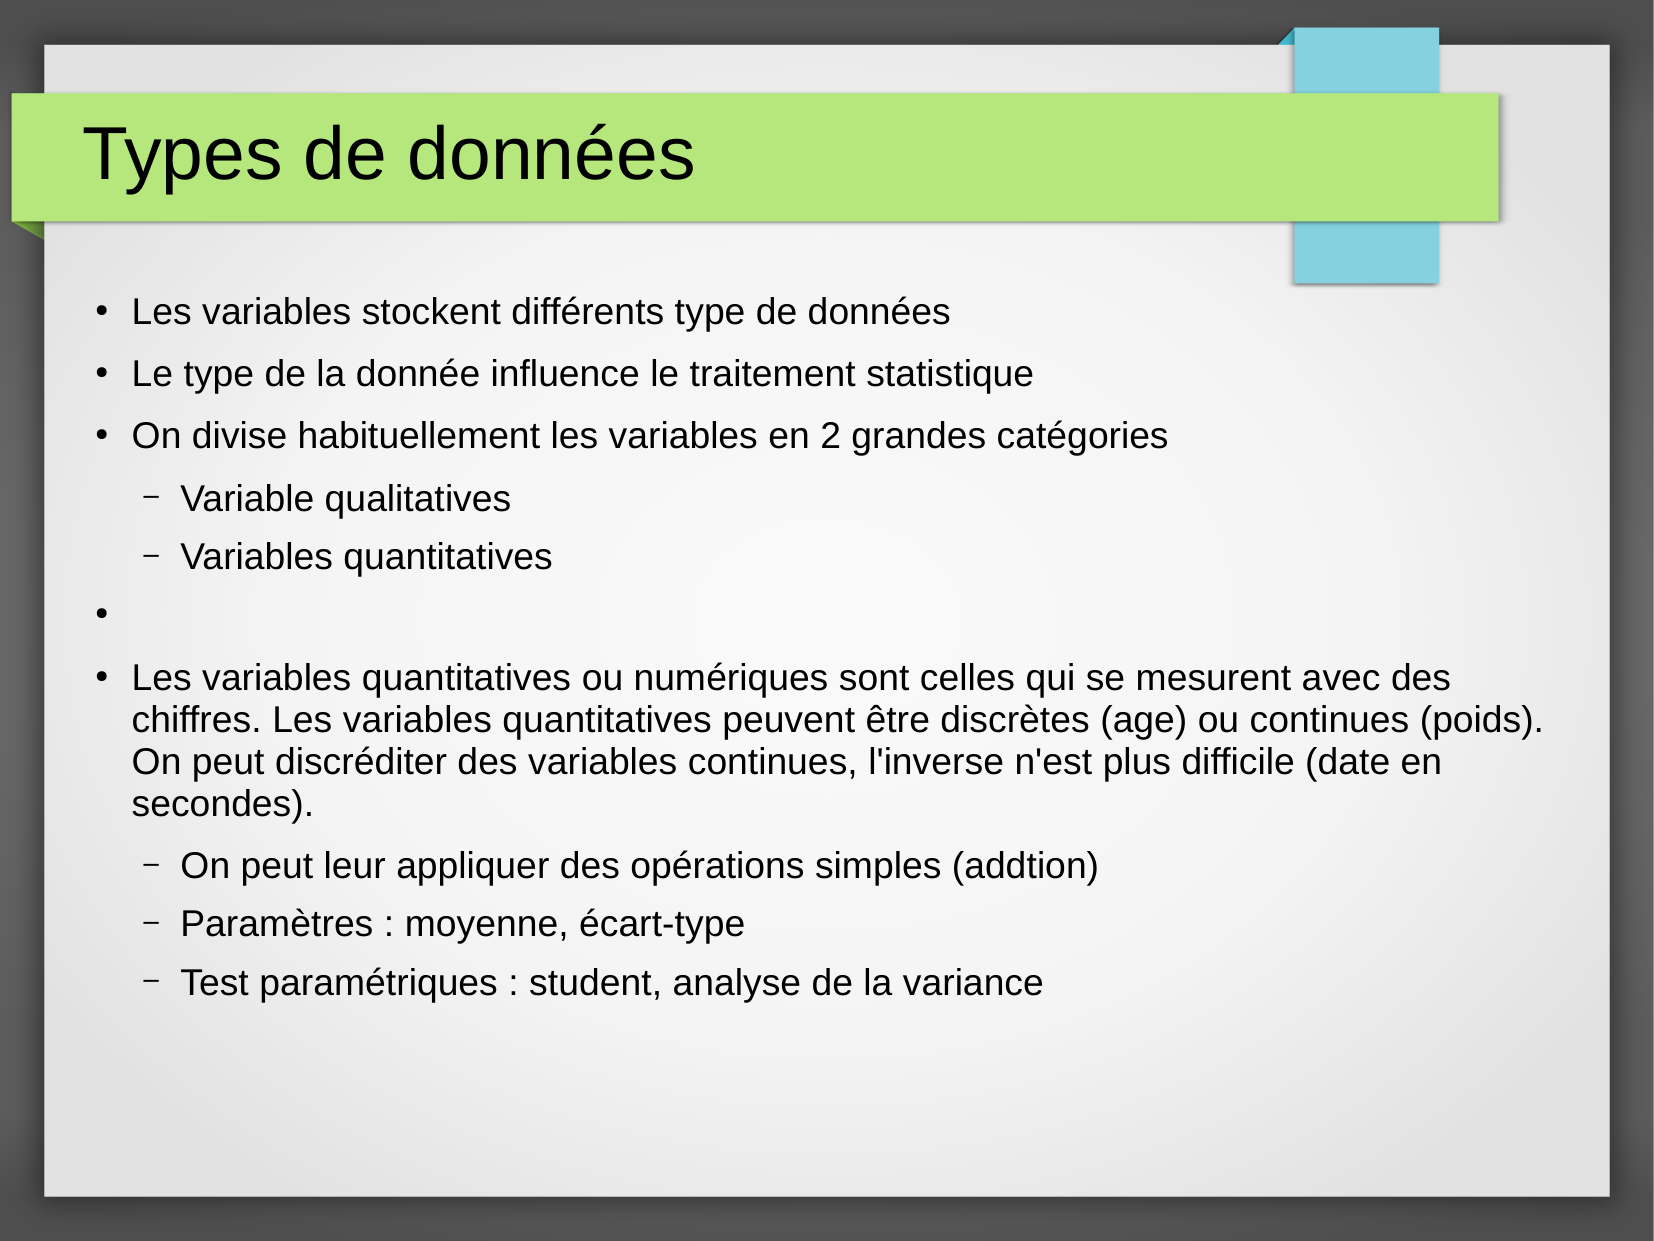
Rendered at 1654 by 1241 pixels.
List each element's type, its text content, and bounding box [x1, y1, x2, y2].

list Les variables stockent différents type de données Le type de la donnée influence le traitement statistique On divise habituellement les variables en 2 grandes catégories Variable qualitatives Variables quantitatives Les variables quantitatives ou numériques sont celles qui se mesurent avec des chiffres. Les variables quantitatives peuvent être discrètes (age) ou continues (poids). On peut discréditer des variables continues, l'inverse n'est plus difficile (date en secondes). On peut leur appliquer des opérations simples (addtion) Paramètres : moyenne, écart-type Test paramétriques : student, analyse de la variance [82, 290, 1571, 1010]
picture [0, 0, 1654, 1241]
title Types de données [82, 94, 1264, 213]
